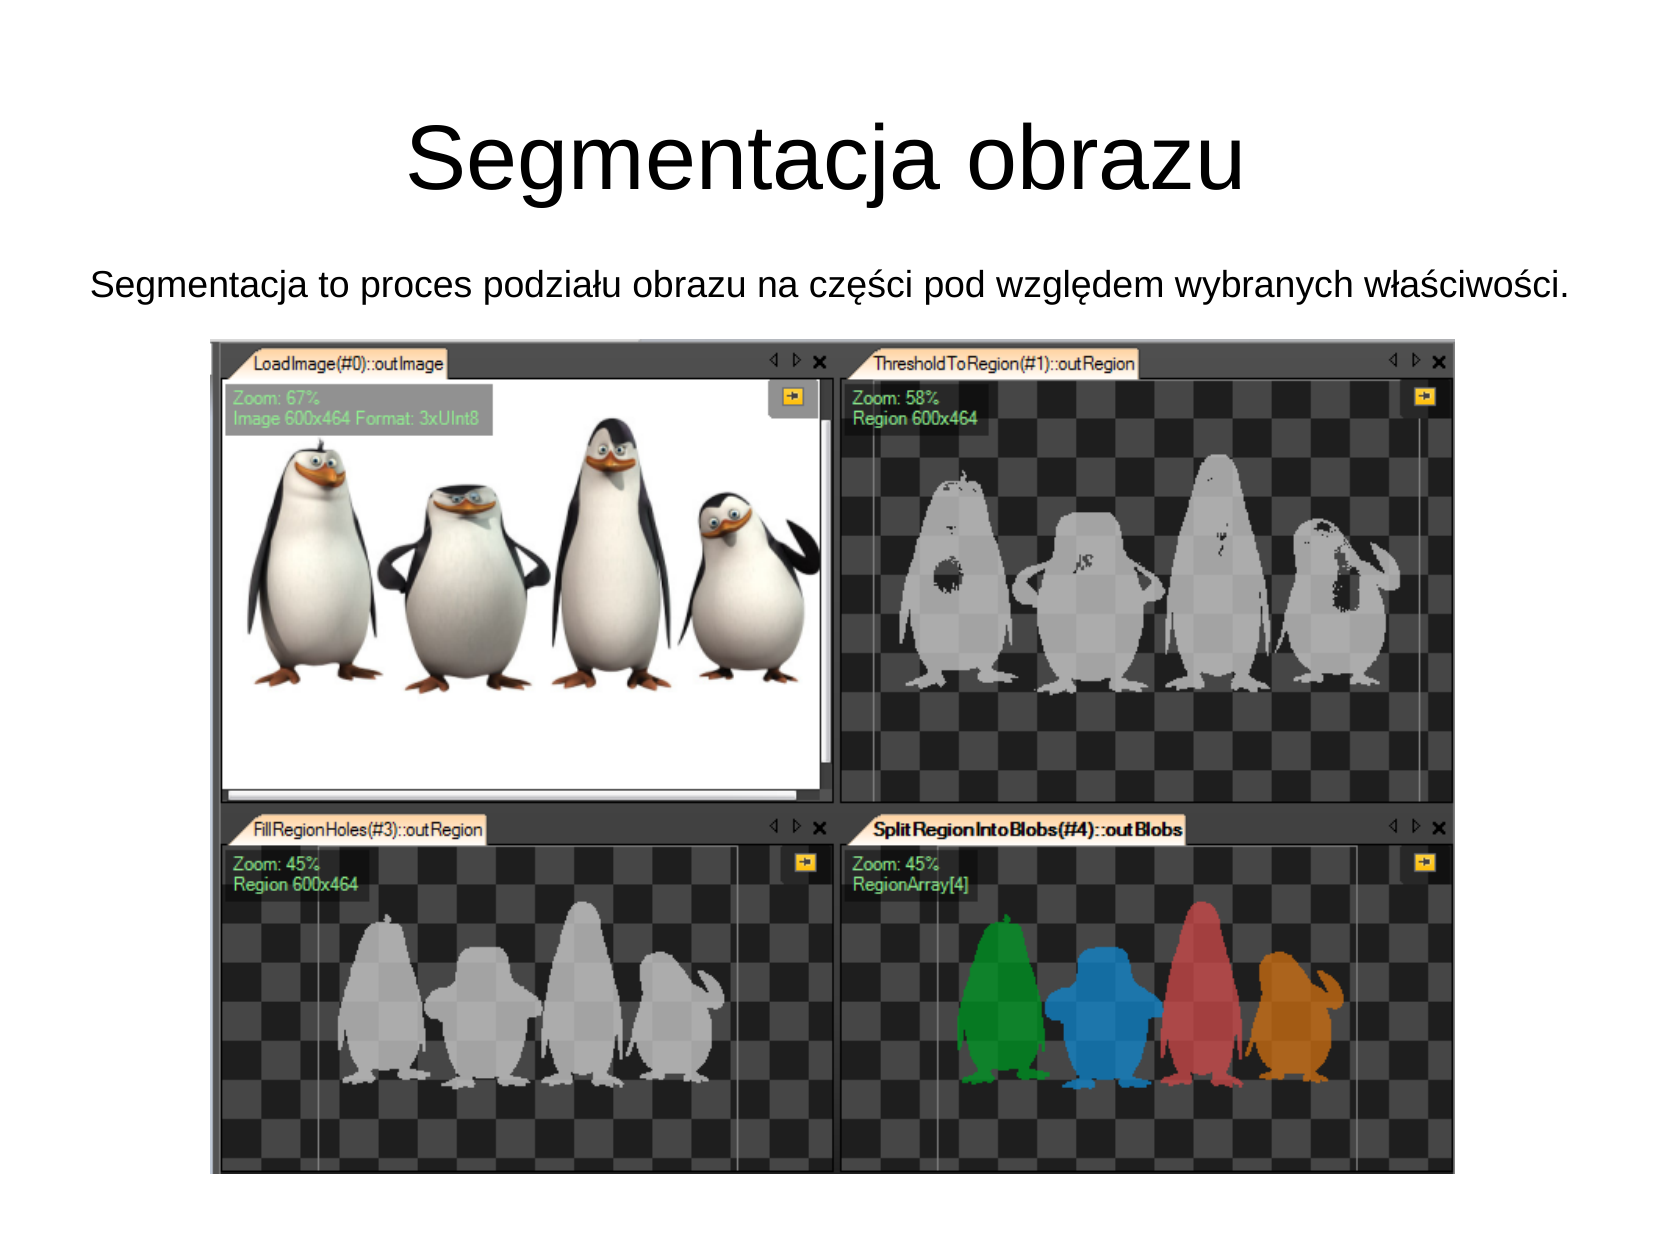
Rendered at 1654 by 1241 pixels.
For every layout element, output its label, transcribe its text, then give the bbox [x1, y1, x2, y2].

picture [210, 339, 1455, 1174]
text_box Segmentacja to proces podziału obrazu na części pod względem wybranych właściwości. [75, 256, 1591, 482]
title Segmentacja obrazu [82, 49, 1571, 256]
